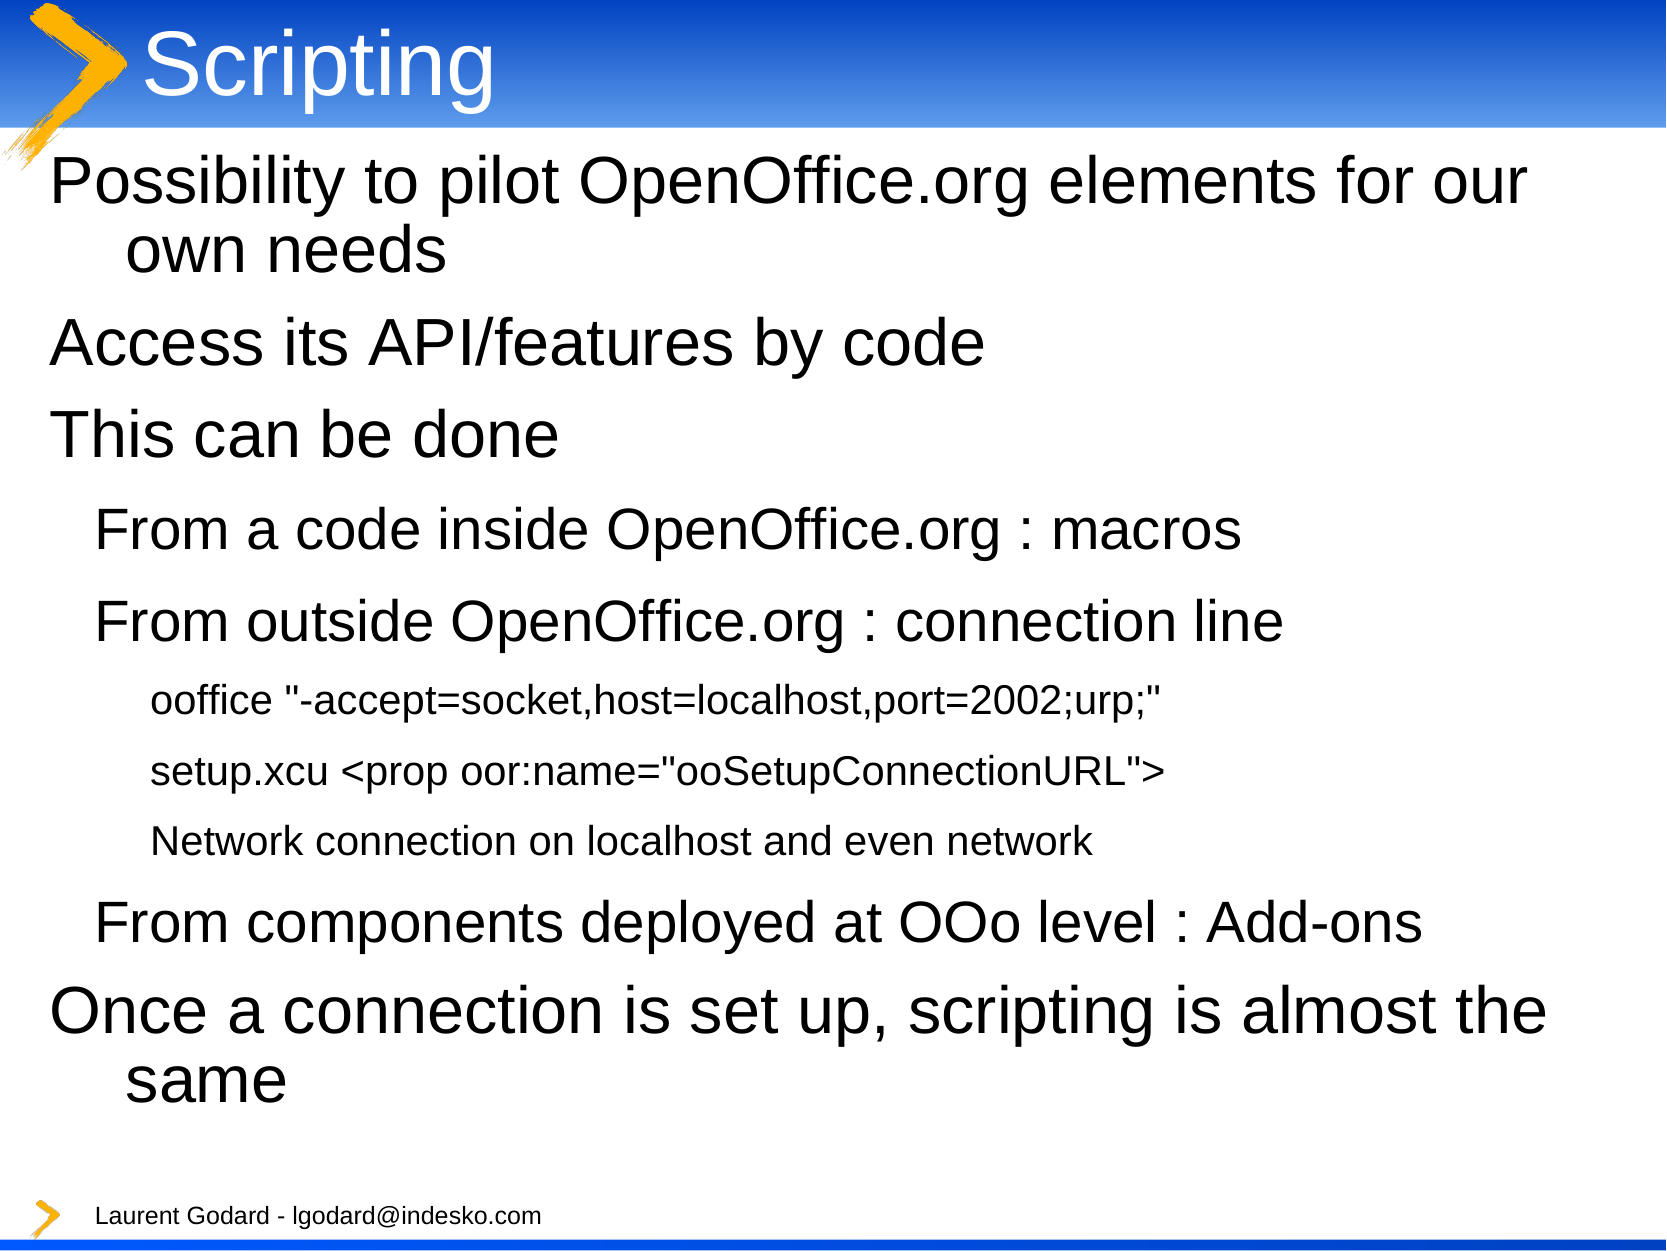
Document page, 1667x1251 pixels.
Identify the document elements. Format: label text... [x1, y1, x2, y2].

picture [29, 1200, 60, 1241]
picture [2, 2, 128, 147]
title Scripting [137, 0, 1585, 147]
list Possibility to pilot OpenOffice.org elements for our own needs Access its API/features by code This can be done From a code inside OpenOffice.org : macros From outside OpenOffice.org : connection line ooffice "-accept=socket,host=localhost,port=2002;urp;" setup.xcu <prop oor:name="ooSetupConnectionURL"> Network connection on localhost and even network From components deployed at OOo level : Add-ons Once a connection is set up, scripting is almost the same [0, 147, 1625, 1182]
